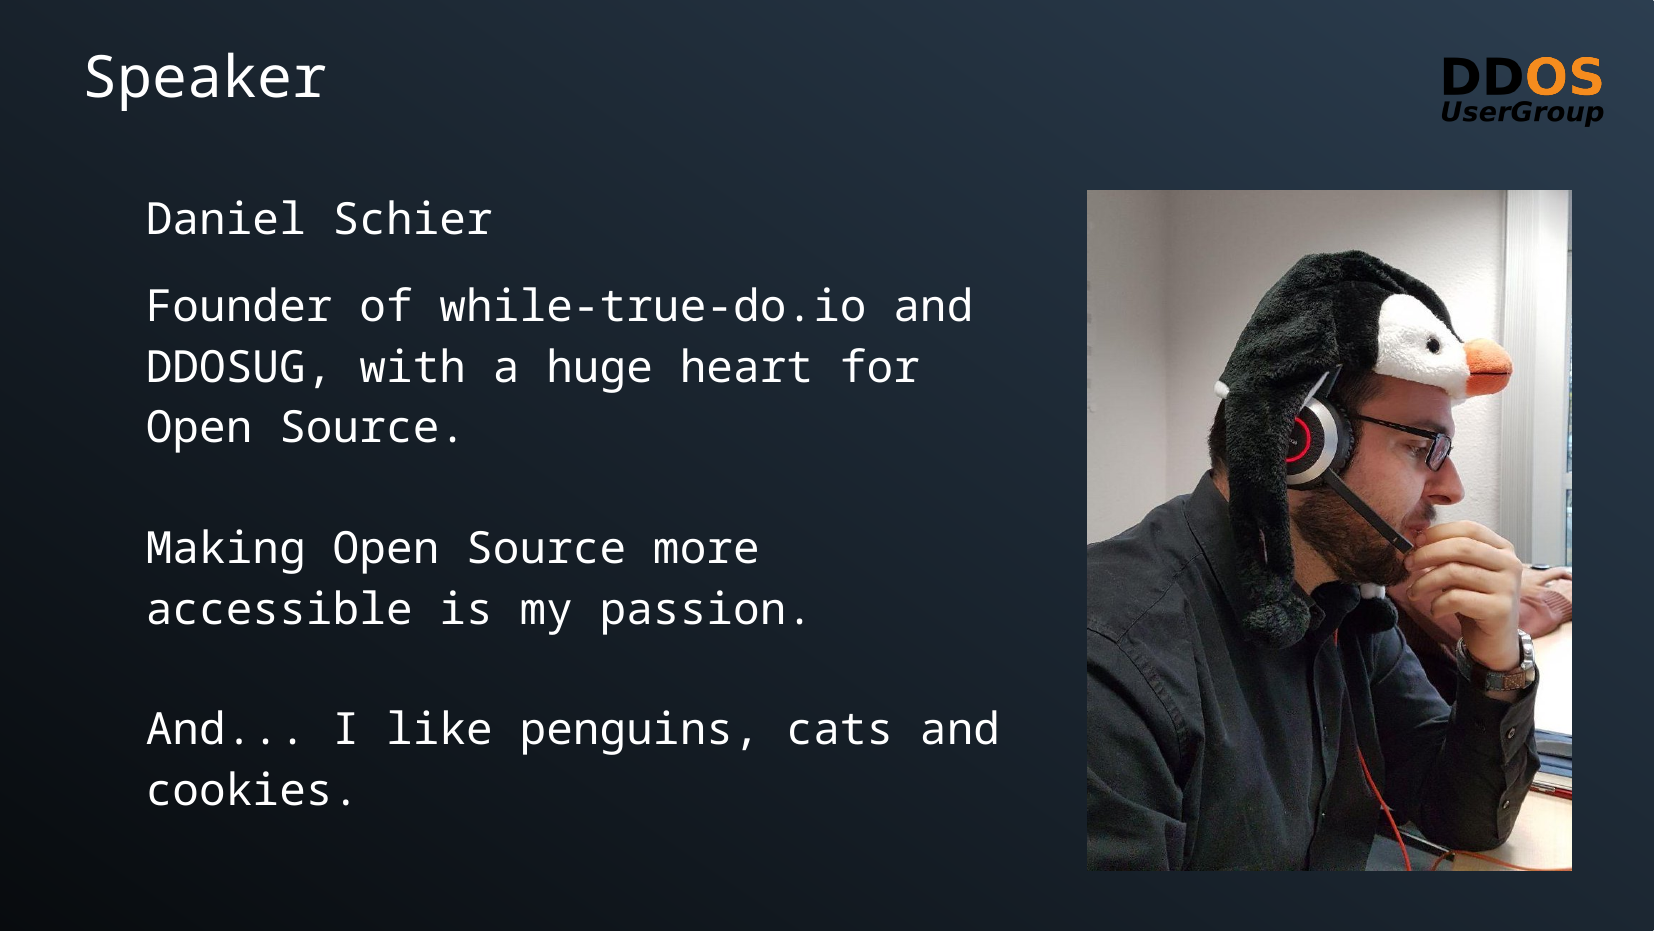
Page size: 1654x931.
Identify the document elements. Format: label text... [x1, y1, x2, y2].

title Speaker [82, 37, 1388, 113]
picture [1087, 190, 1572, 871]
list Daniel Schier Founder of while-true-do.io and DDOSUG, with a huge heart for Open Source. Making Open Source more accessible is my passion. And... I like penguins, cats and cookies. [82, 187, 1013, 826]
picture [1432, 37, 1613, 150]
